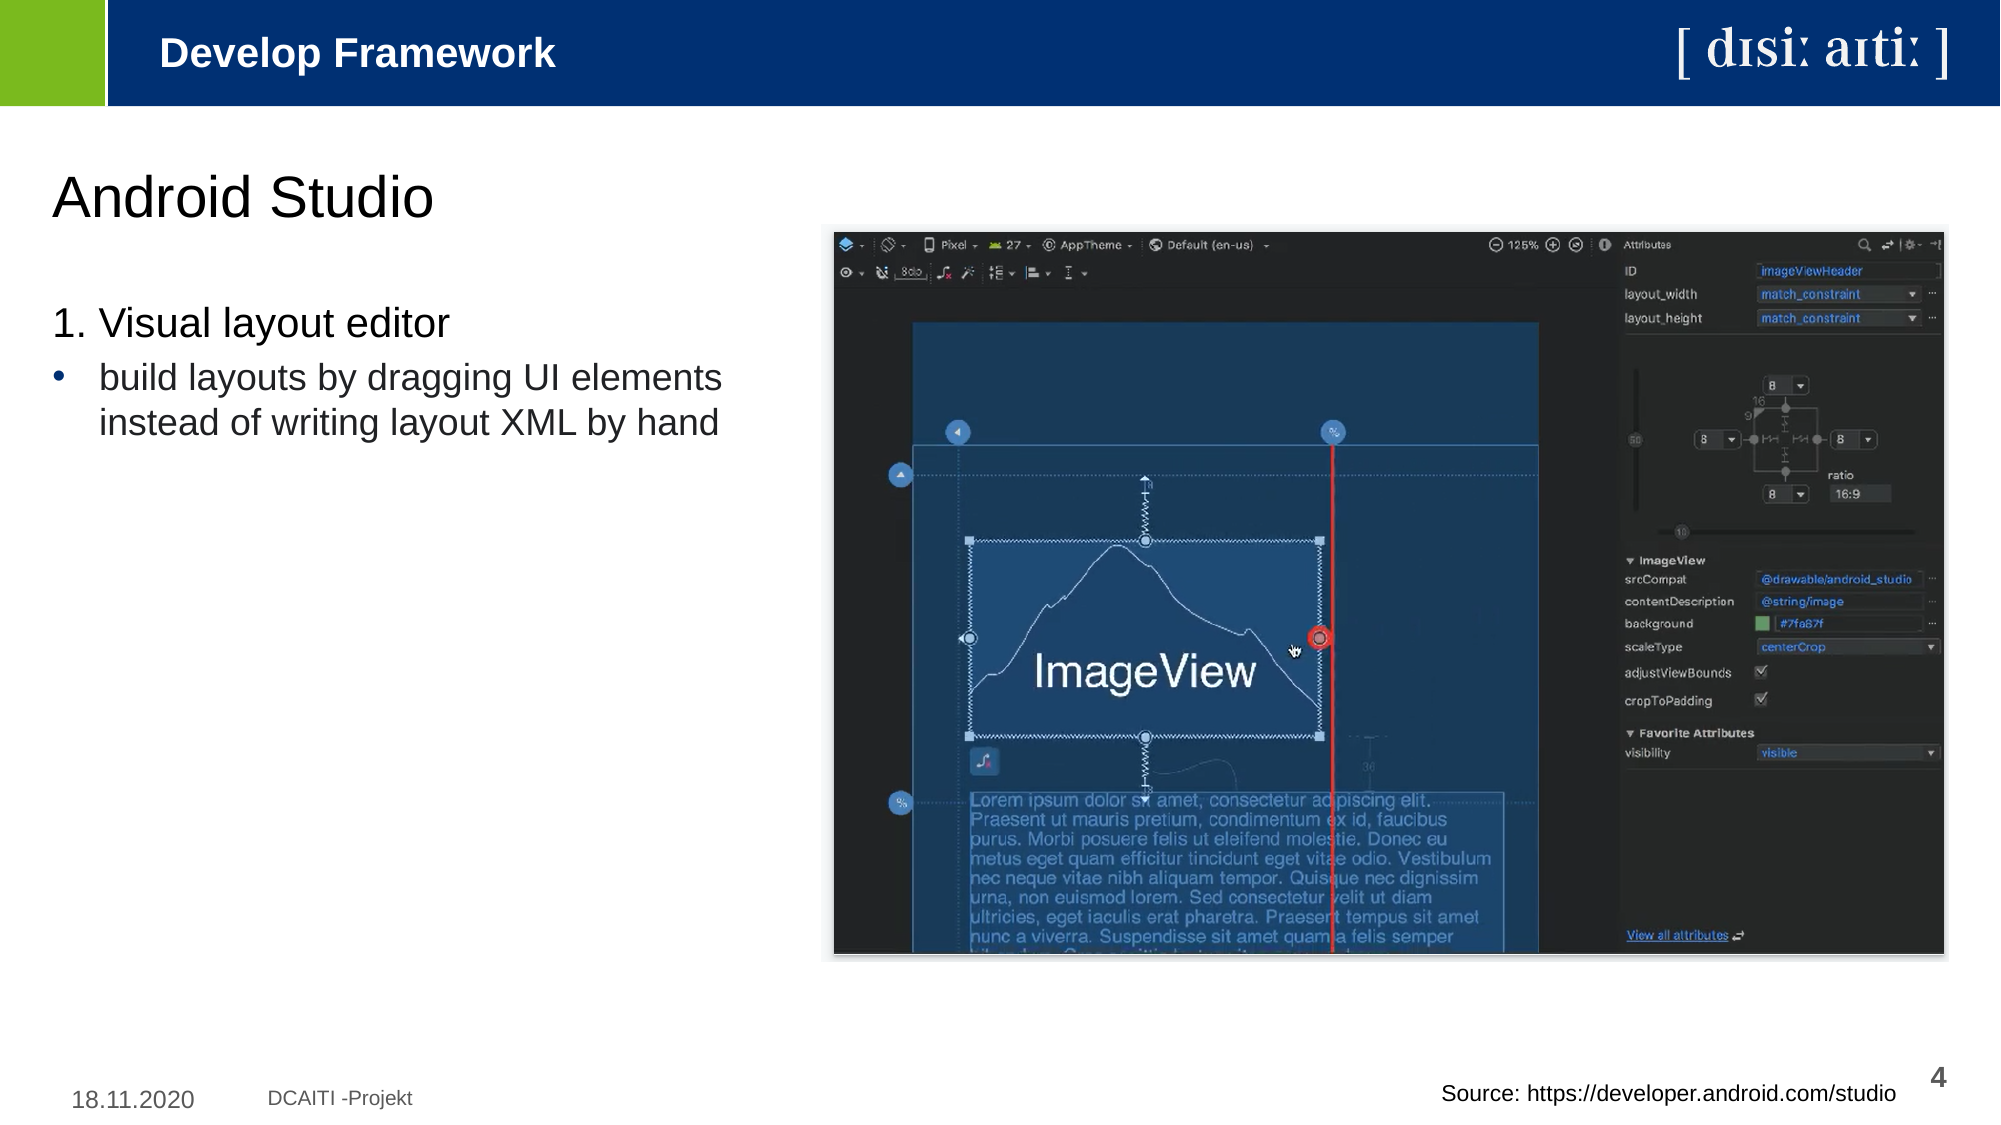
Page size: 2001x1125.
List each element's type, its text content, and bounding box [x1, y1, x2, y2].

slide_number <number> [1850, 1022, 1947, 1125]
picture [821, 224, 1949, 962]
title Develop Framework [106, 0, 1628, 107]
slide_number 18.11.2020 [52, 1071, 215, 1125]
list Android Studio 1. Visual layout editor build layouts by dragging UI elements instead of writing layout XML by hand [52, 159, 800, 1019]
text_box Source: https://developer.android.com/studio [1426, 1070, 1912, 1114]
footer DCAITI -Projekt [267, 1071, 1841, 1125]
